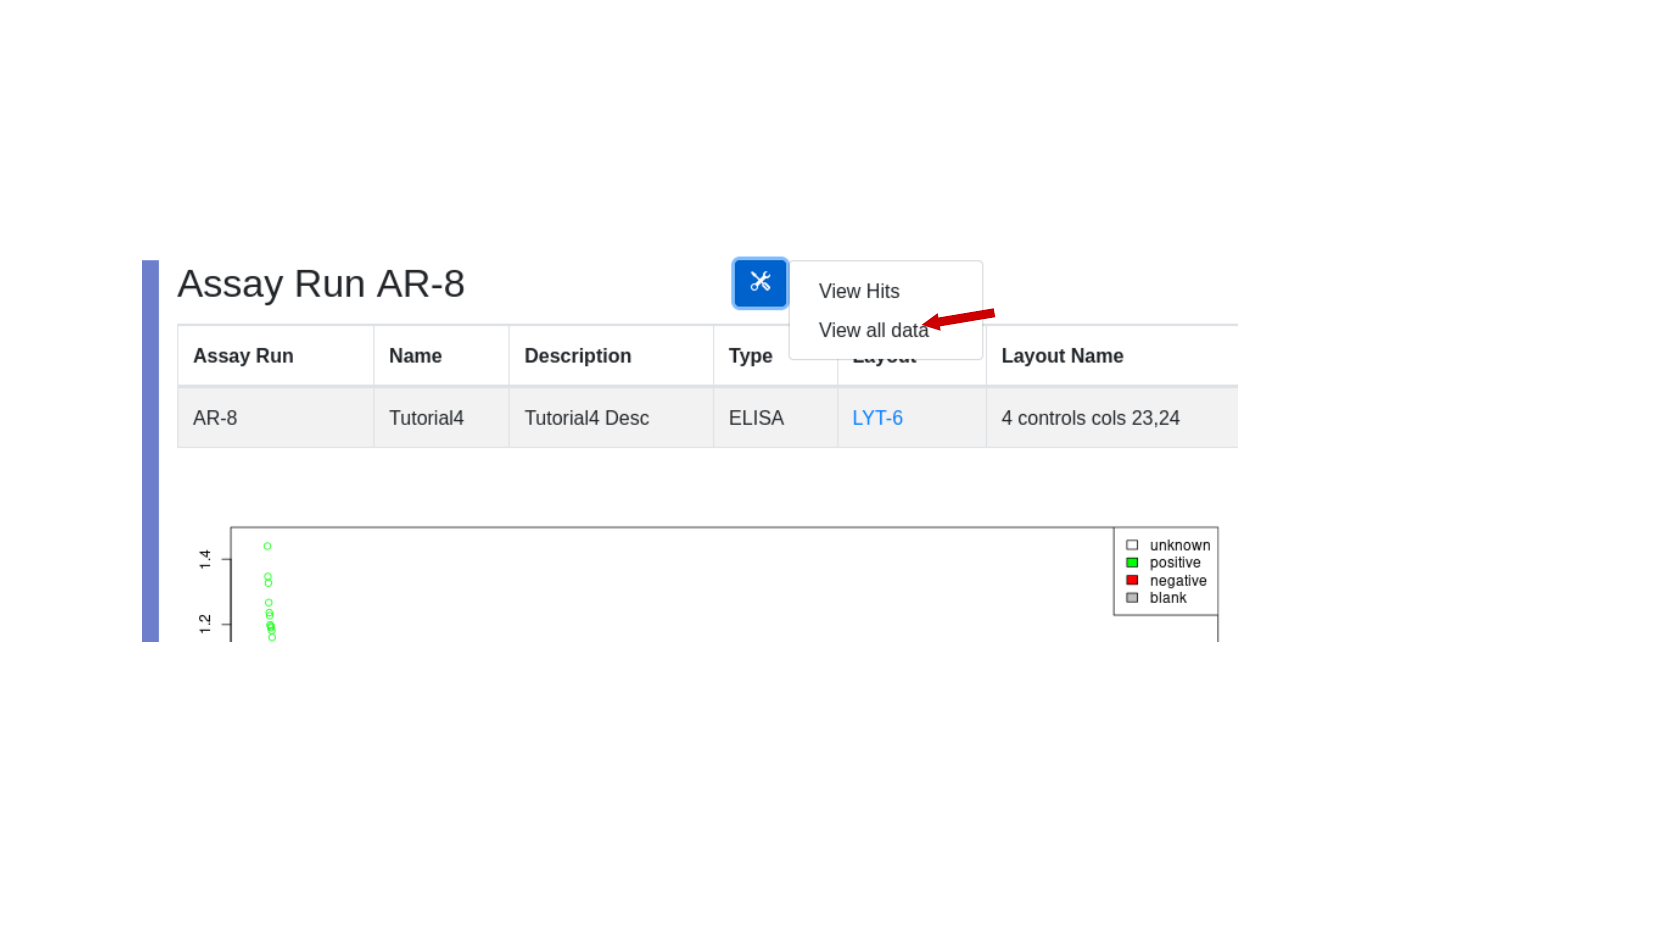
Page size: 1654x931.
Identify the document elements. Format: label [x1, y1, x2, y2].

picture [142, 242, 1238, 642]
